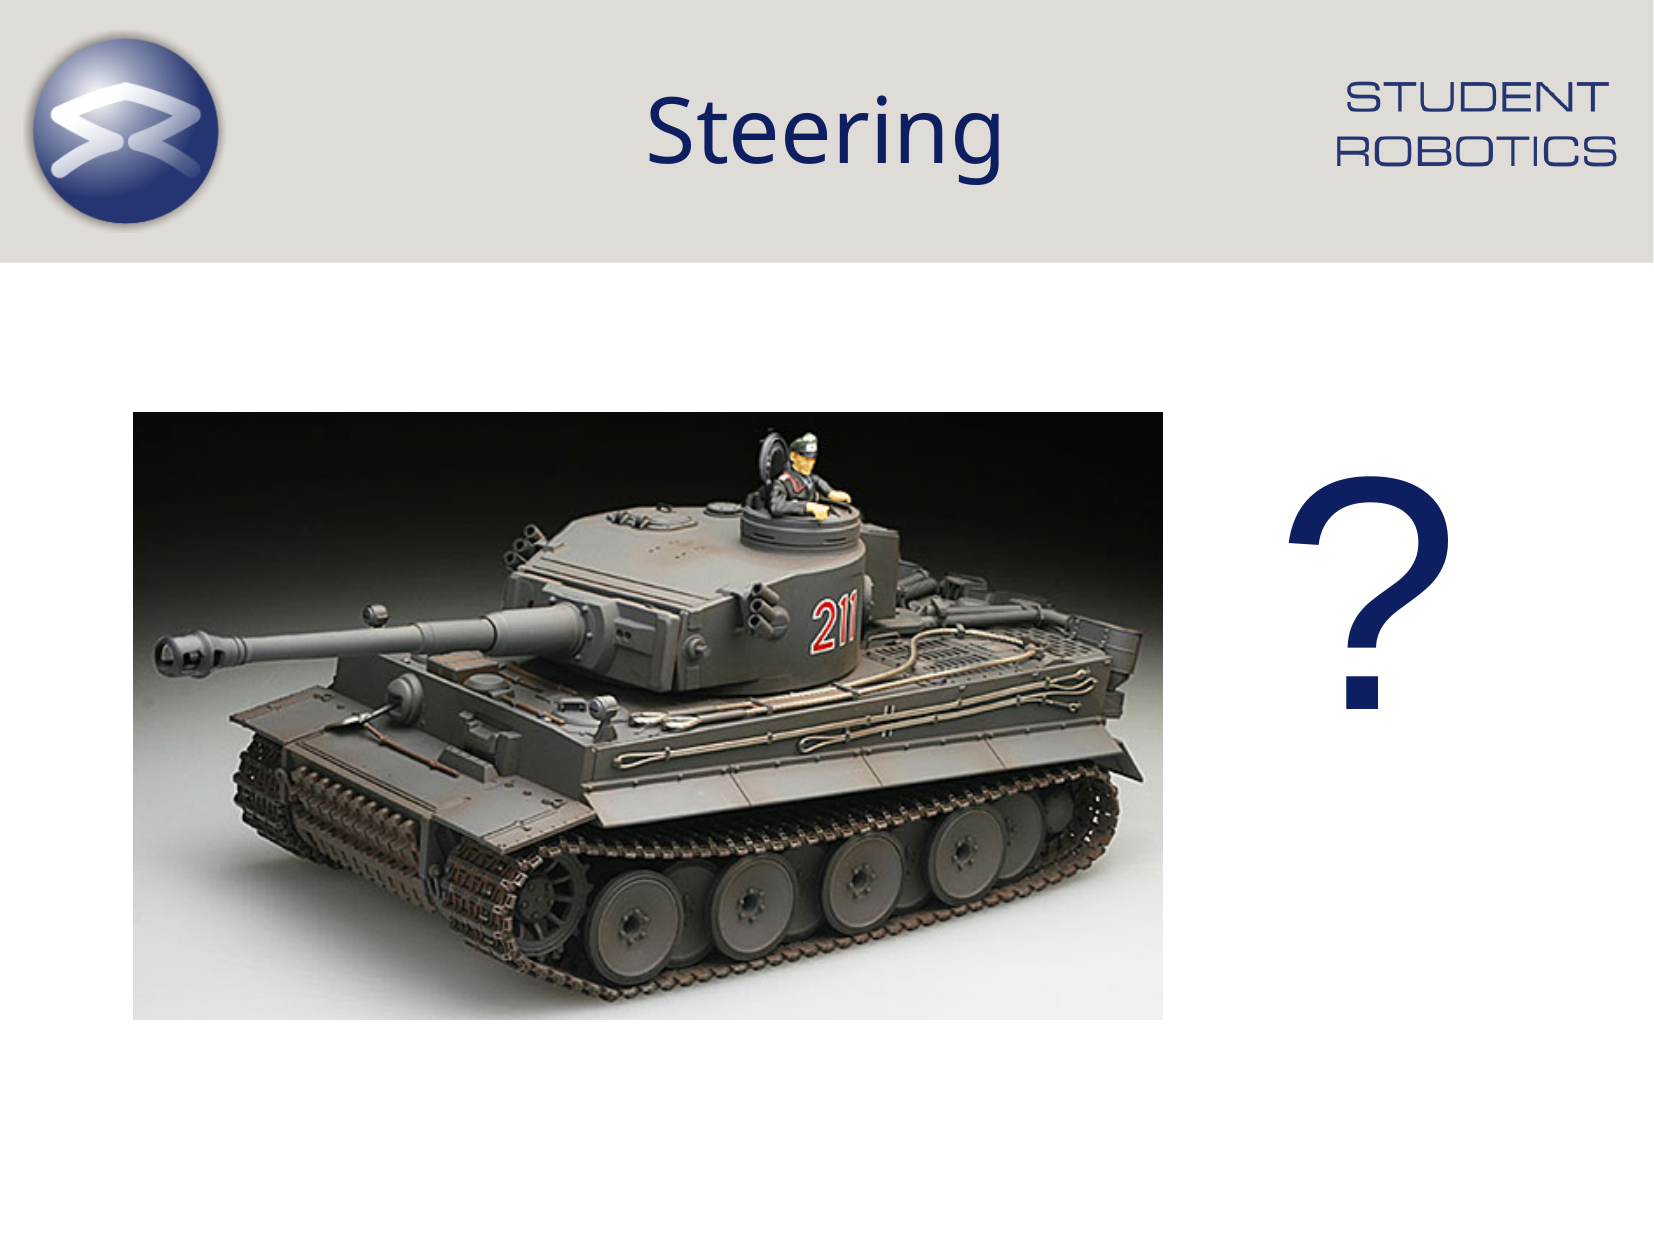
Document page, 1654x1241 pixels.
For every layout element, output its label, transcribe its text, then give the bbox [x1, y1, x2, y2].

title Steering [82, 0, 1571, 257]
picture [9, 19, 82, 245]
picture [1571, 68, 1633, 174]
picture [133, 412, 1163, 1020]
text_box ? [1261, 400, 1524, 900]
